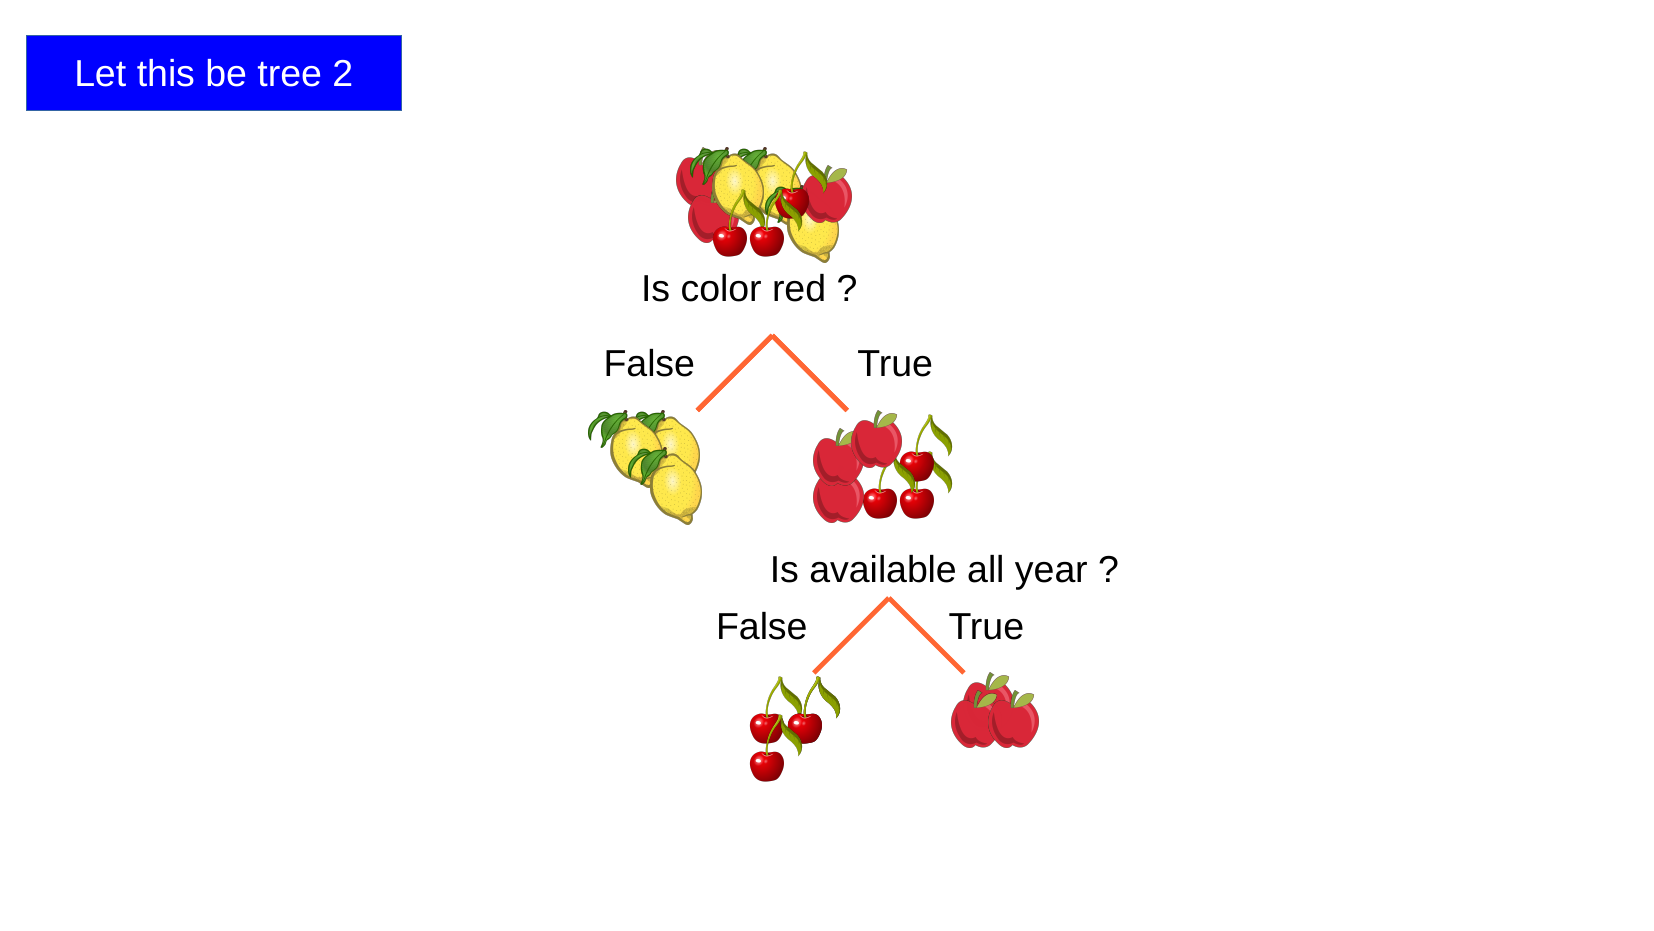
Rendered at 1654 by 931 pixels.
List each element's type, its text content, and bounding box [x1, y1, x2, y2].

picture [676, 147, 852, 260]
text_box True [842, 335, 948, 393]
picture [738, 672, 852, 786]
picture [588, 410, 702, 525]
text_box Let this be tree 2 [26, 35, 402, 111]
text_box Is color red ? [626, 260, 948, 318]
text_box True [933, 597, 1039, 655]
picture [951, 672, 1039, 748]
picture [813, 410, 964, 523]
text_box False [701, 597, 823, 655]
text_box False [588, 335, 710, 393]
text_box Is available all year ? [754, 541, 1134, 598]
